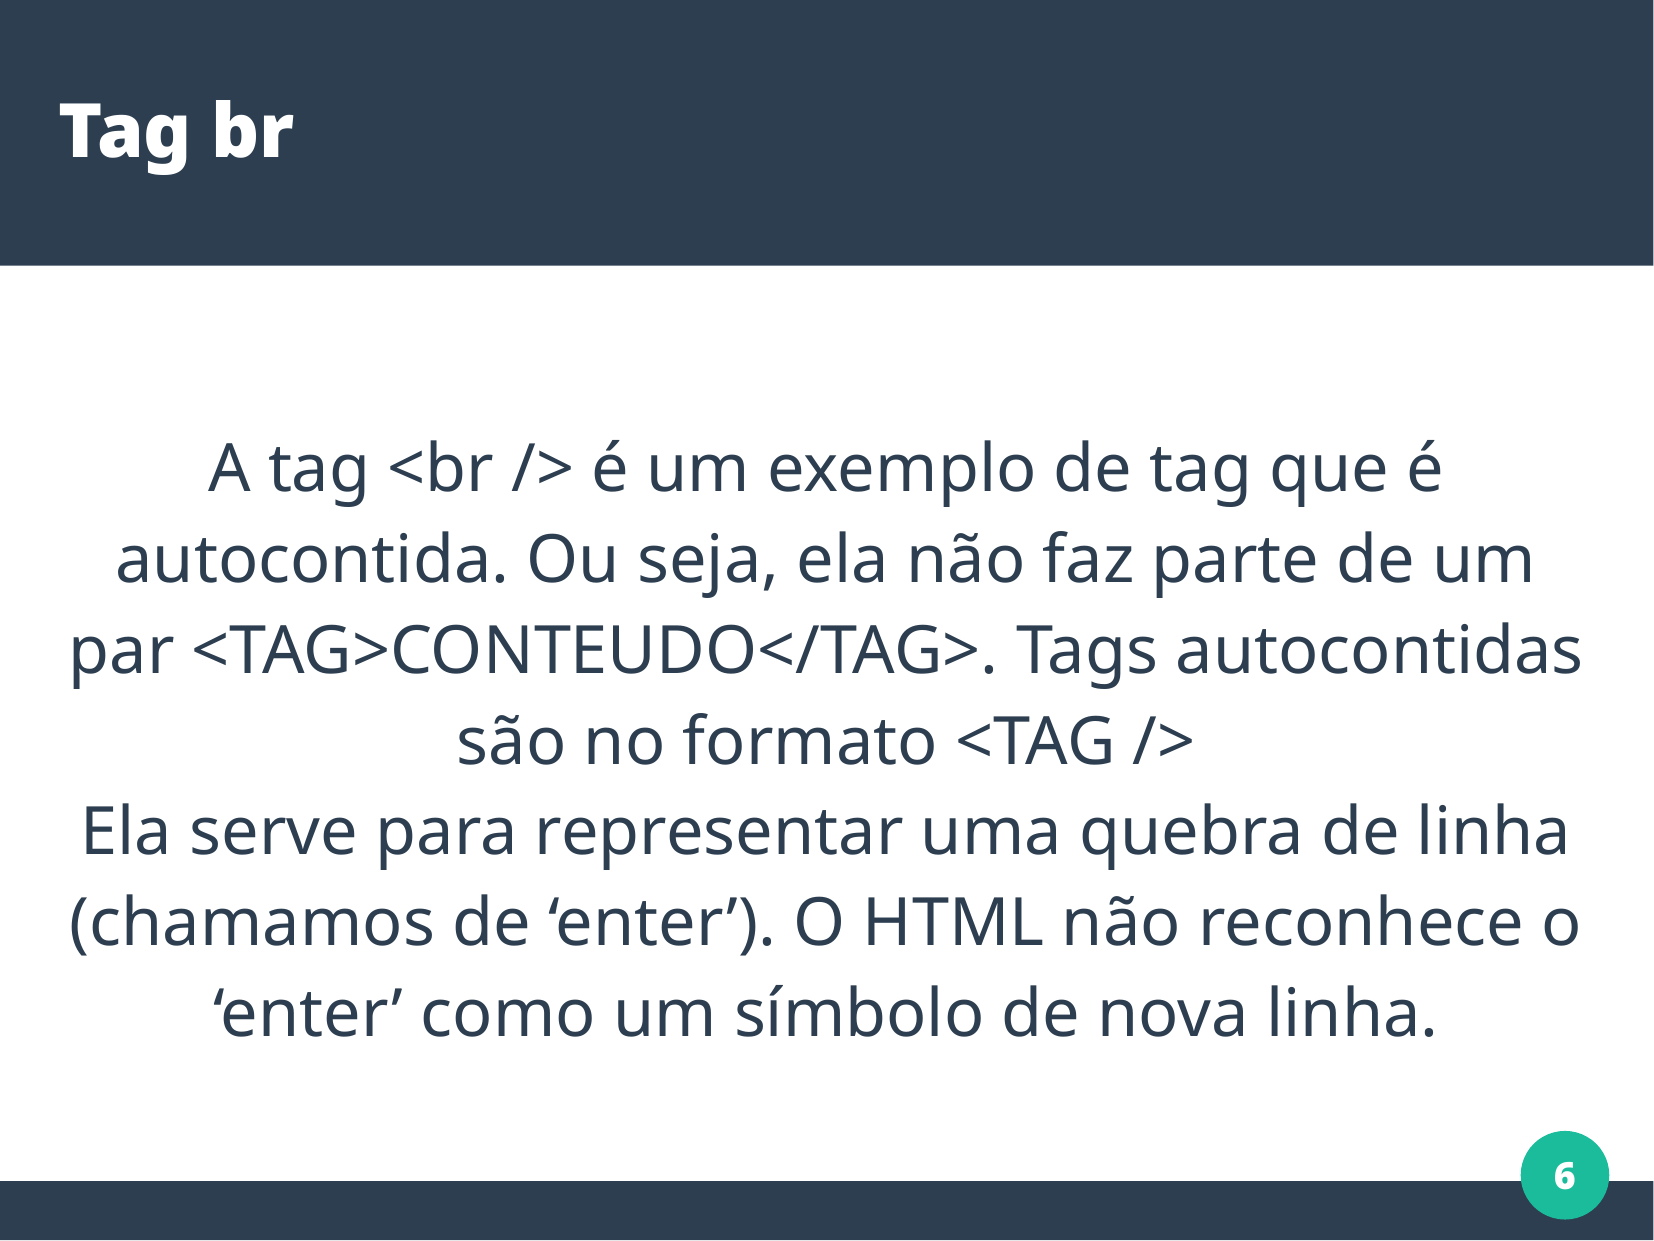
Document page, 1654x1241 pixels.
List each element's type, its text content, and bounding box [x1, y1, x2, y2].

title Tag br [59, 49, 1595, 207]
subtitle A tag <br /> é um exemplo de tag que é autocontida. Ou seja, ela não faz parte de um par <TAG>CONTEUDO</TAG>. Tags autocontidas são no formato <TAG /> Ela serve para representar uma quebra de linha (chamamos de ‘enter’). O HTML não reconhece o ‘enter’ como um símbolo de nova linha. [59, 324, 1595, 1152]
